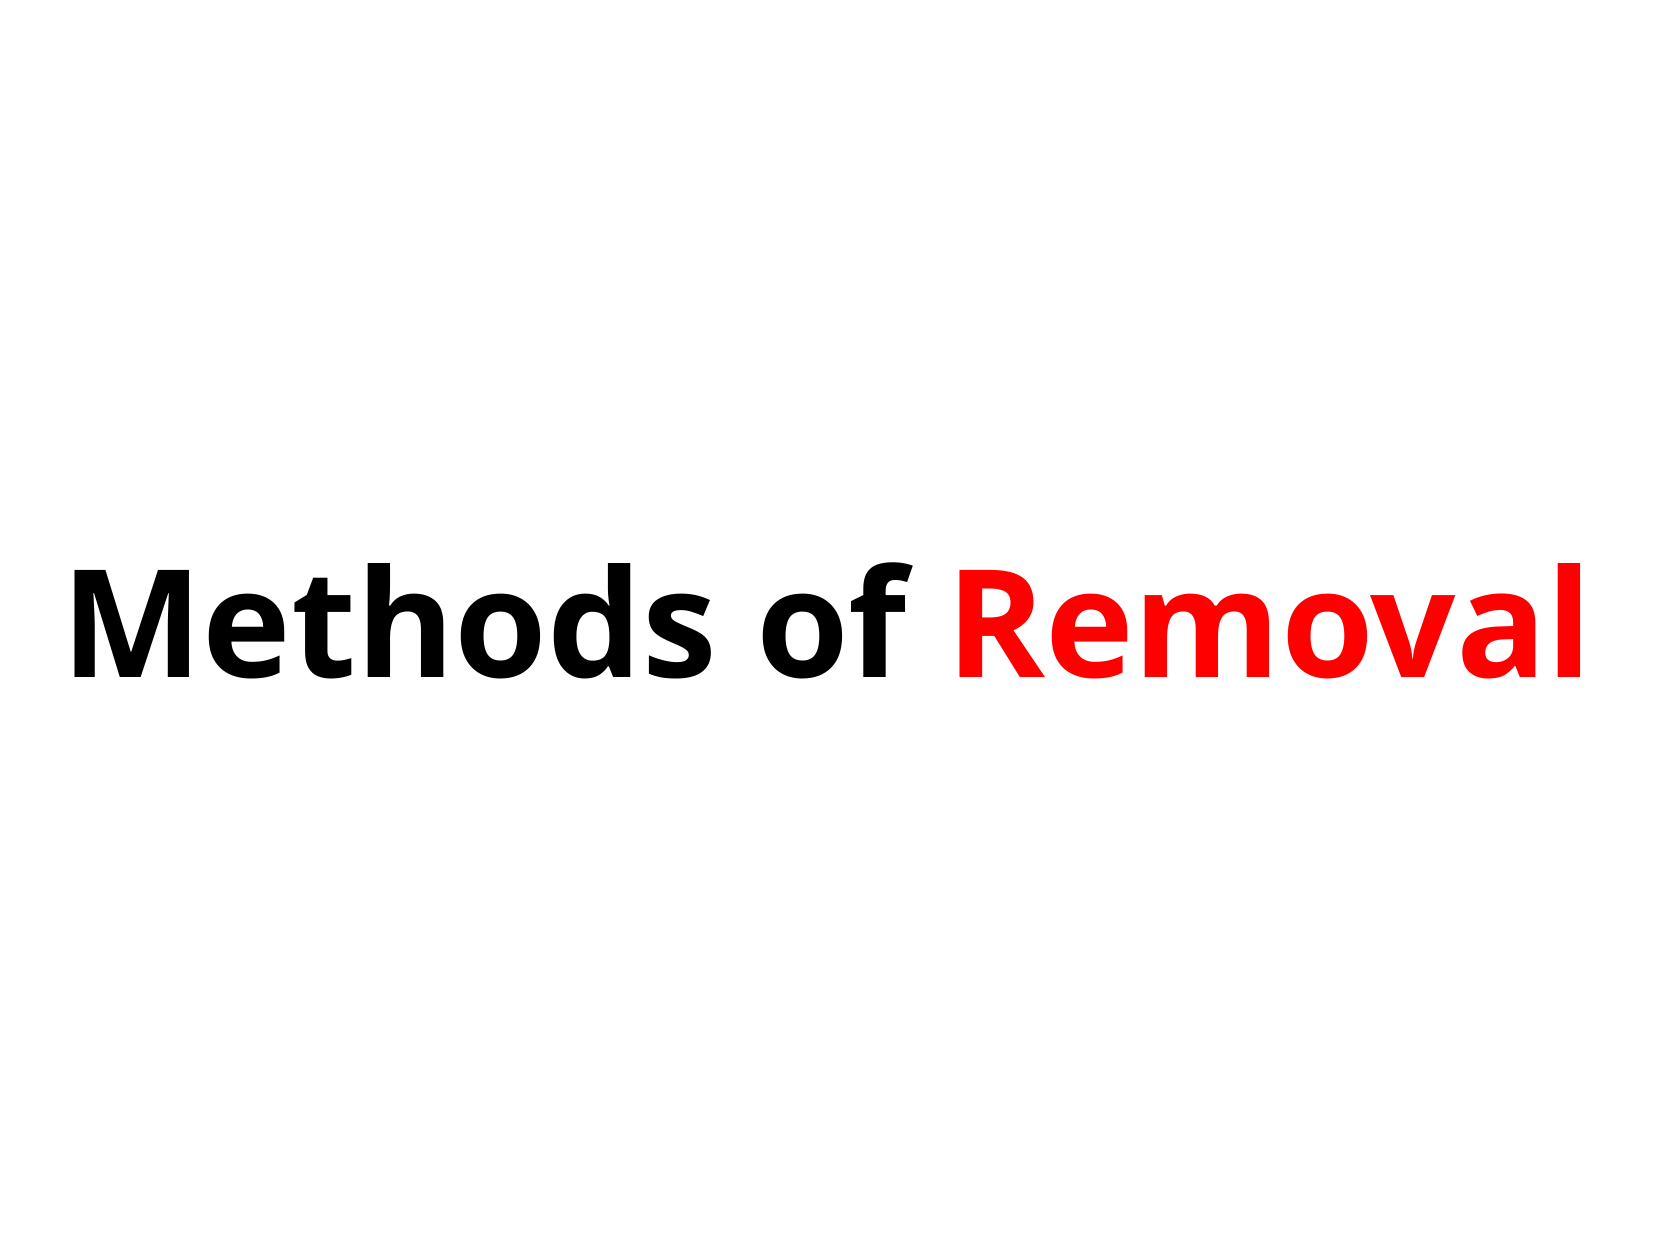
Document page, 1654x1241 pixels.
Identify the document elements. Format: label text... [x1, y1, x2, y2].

title Methods of Removal [59, 57, 1595, 1182]
